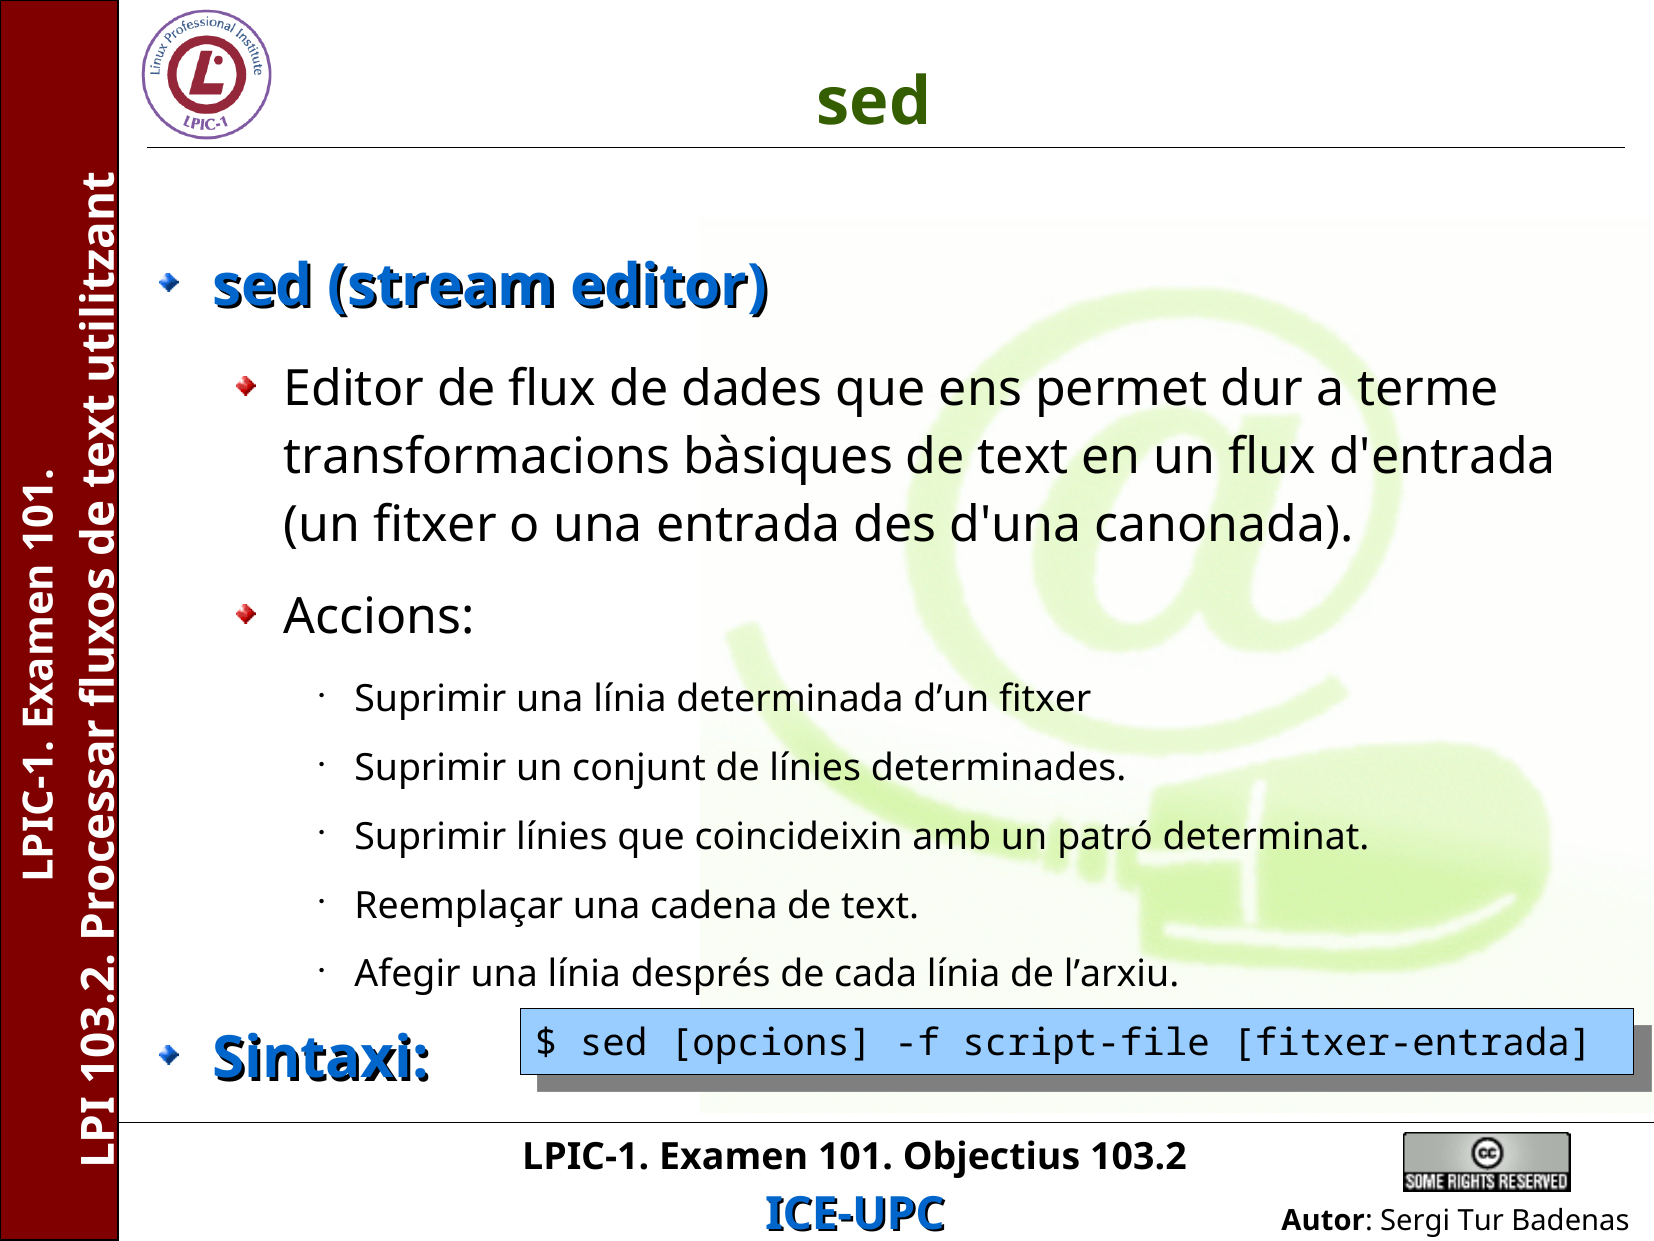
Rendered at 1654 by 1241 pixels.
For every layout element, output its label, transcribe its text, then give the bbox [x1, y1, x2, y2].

picture [1403, 1170, 1571, 1192]
text_box $ sed [opcions] -f script-file [fitxer-entrada] [520, 1008, 1634, 1072]
list sed (stream editor) Editor de flux de dades que ens permet dur a terme transformacions bàsiques de text en un flux d'entrada (un fitxer o una entrada des d'una canonada). Accions: Suprimir una línia determinada d’un fitxer Suprimir un conjunt de línies determinades. Suprimir línies que coincideixin amb un patró determinat. Reemplaçar una cadena de text. Afegir una línia després de cada línia de l’arxiu. Sintaxi: [141, 242, 1630, 1170]
picture [135, 5, 277, 55]
title sed [129, 55, 1619, 142]
picture [700, 217, 1654, 1113]
